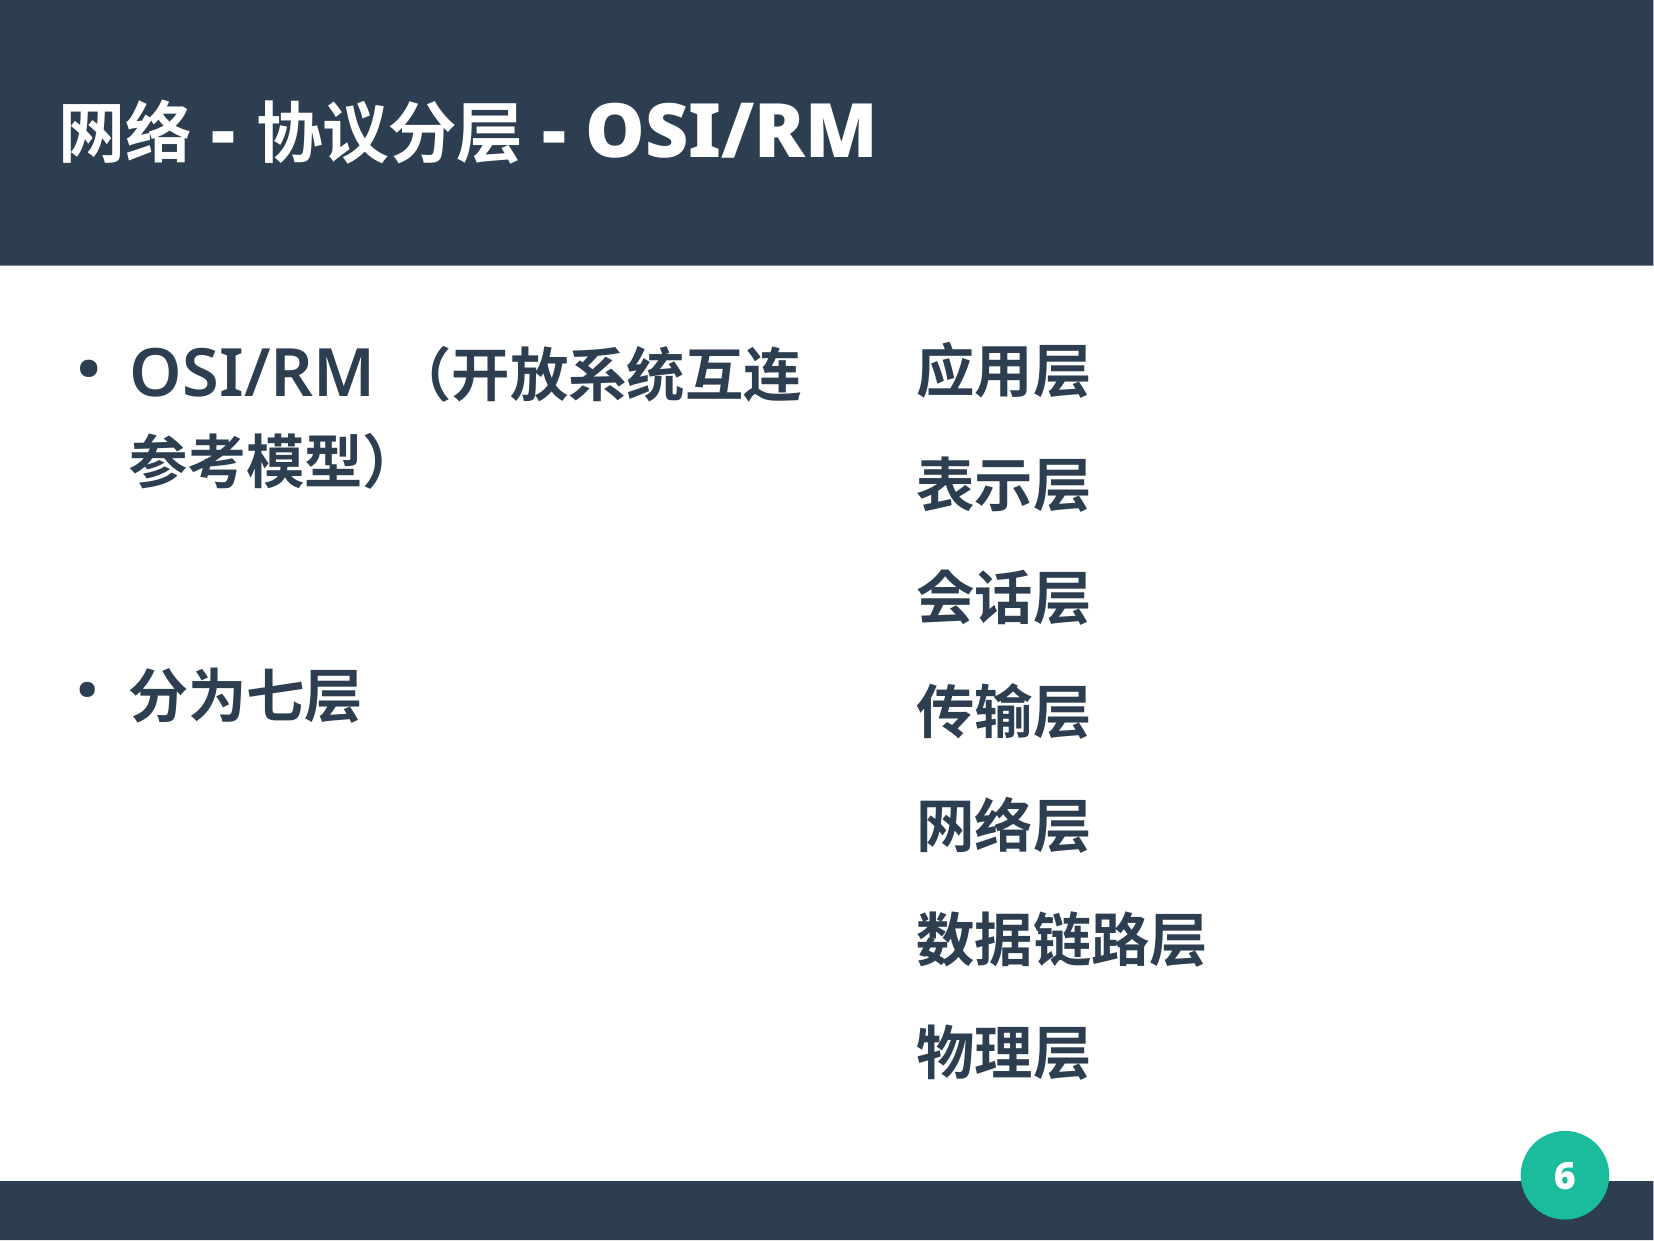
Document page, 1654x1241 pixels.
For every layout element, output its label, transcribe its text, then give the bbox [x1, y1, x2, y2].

title 网络-协议分层- OSI/RM [59, 49, 1595, 207]
list OSI/RM（开放系统互连参考模型） 分为七层 [59, 324, 809, 1152]
list 应用层 表示层 会话层 传输层 网络层 数据链路层 物理层 [845, 324, 1596, 1152]
